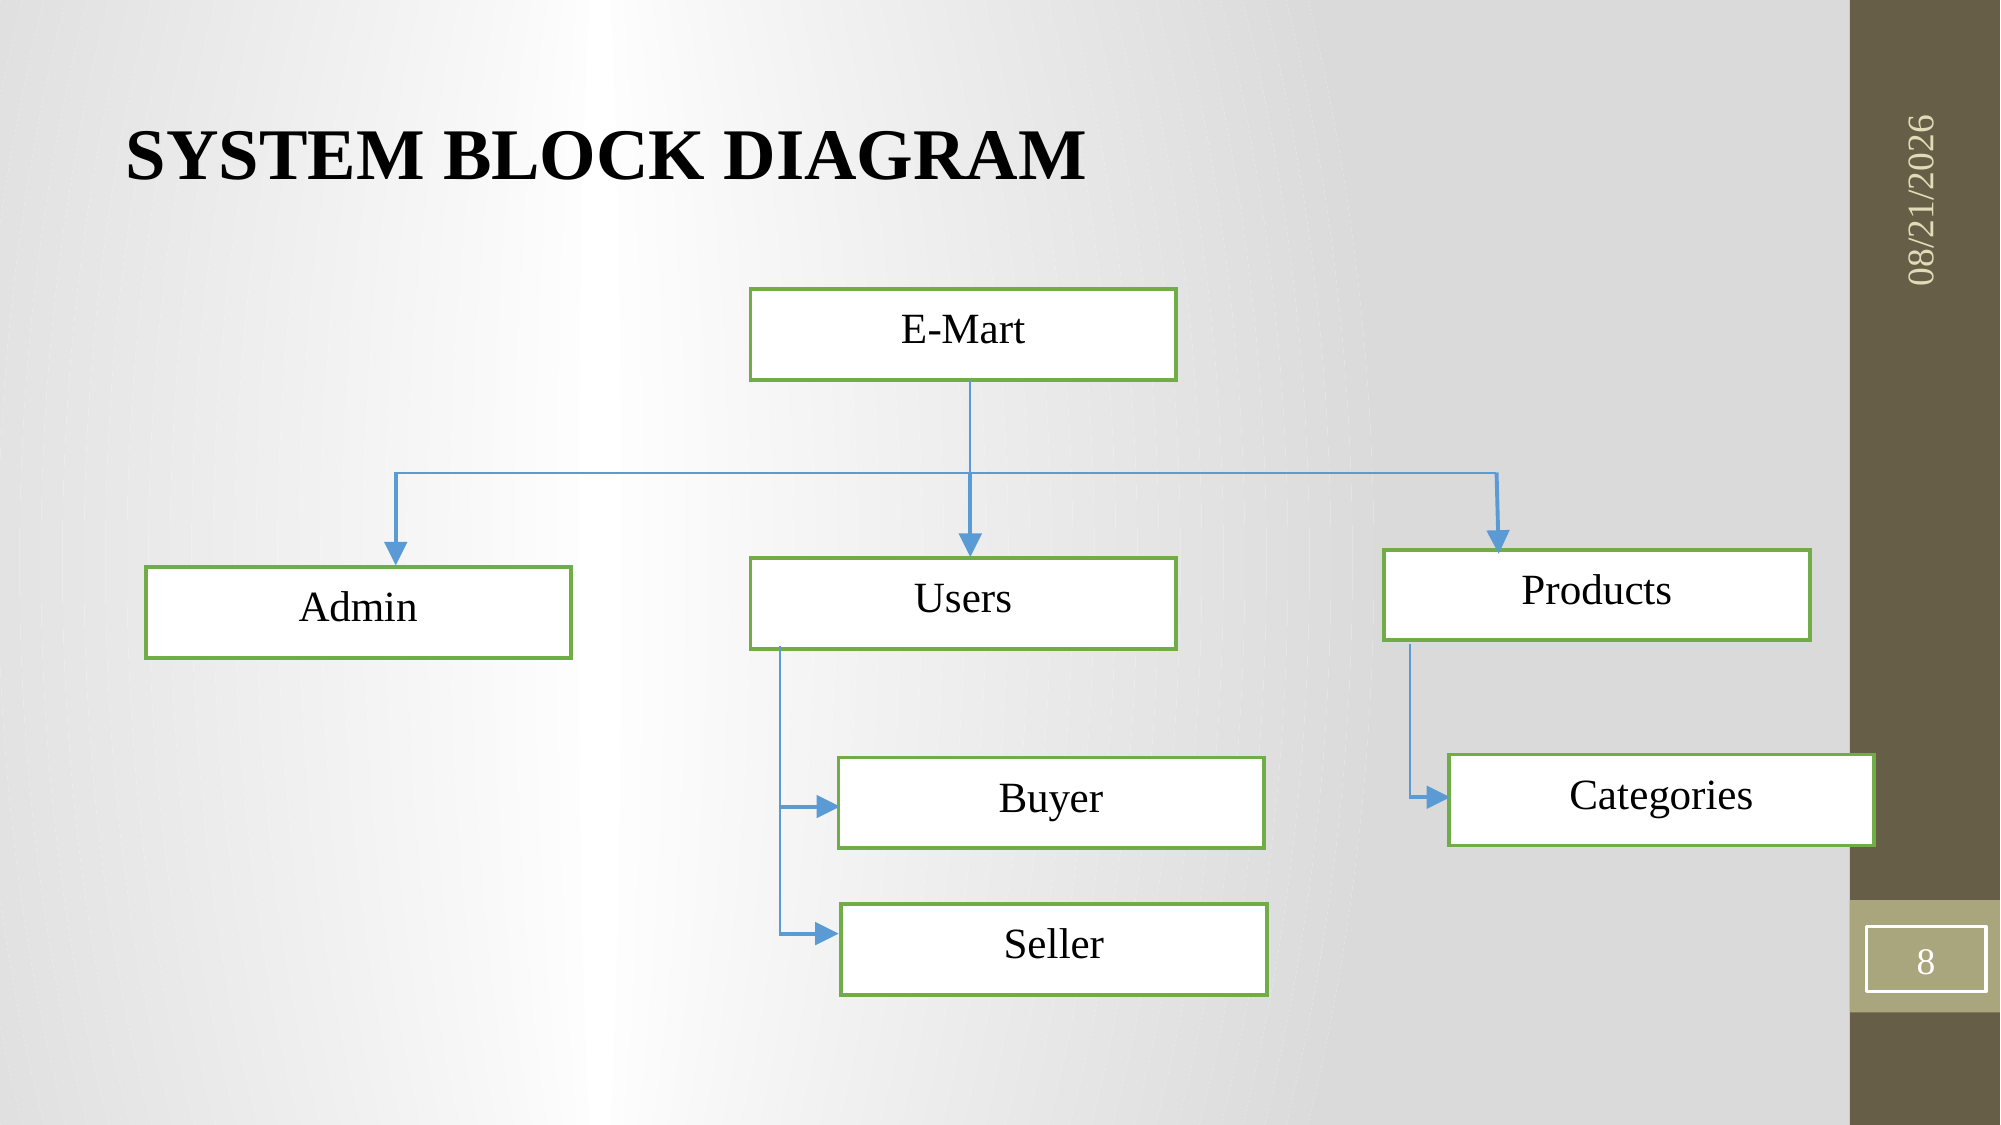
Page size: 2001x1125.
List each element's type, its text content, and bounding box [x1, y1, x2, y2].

slide_number 11/22/2020 [1878, 100, 1959, 501]
picture [52, 243, 1883, 1005]
slide_number <number> [1866, 926, 1987, 992]
text_box SYSTEM BLOCK DIAGRAM [111, 99, 1522, 203]
